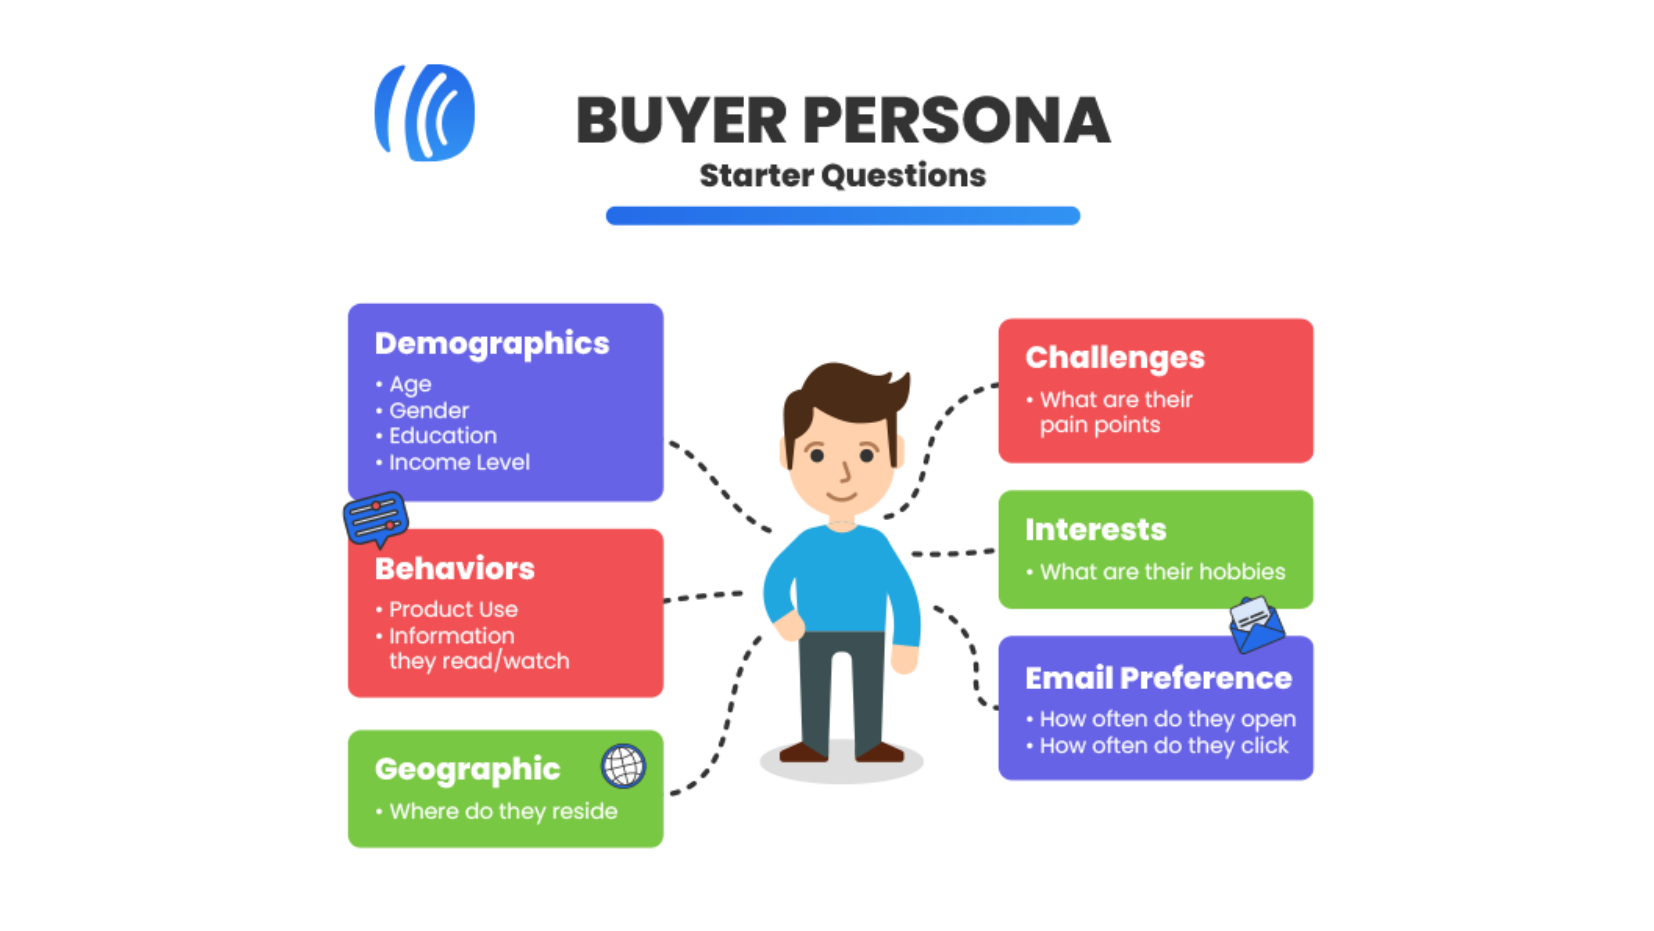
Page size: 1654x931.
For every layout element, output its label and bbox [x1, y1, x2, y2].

title [82, 12, 1571, 218]
picture [303, 27, 1354, 905]
